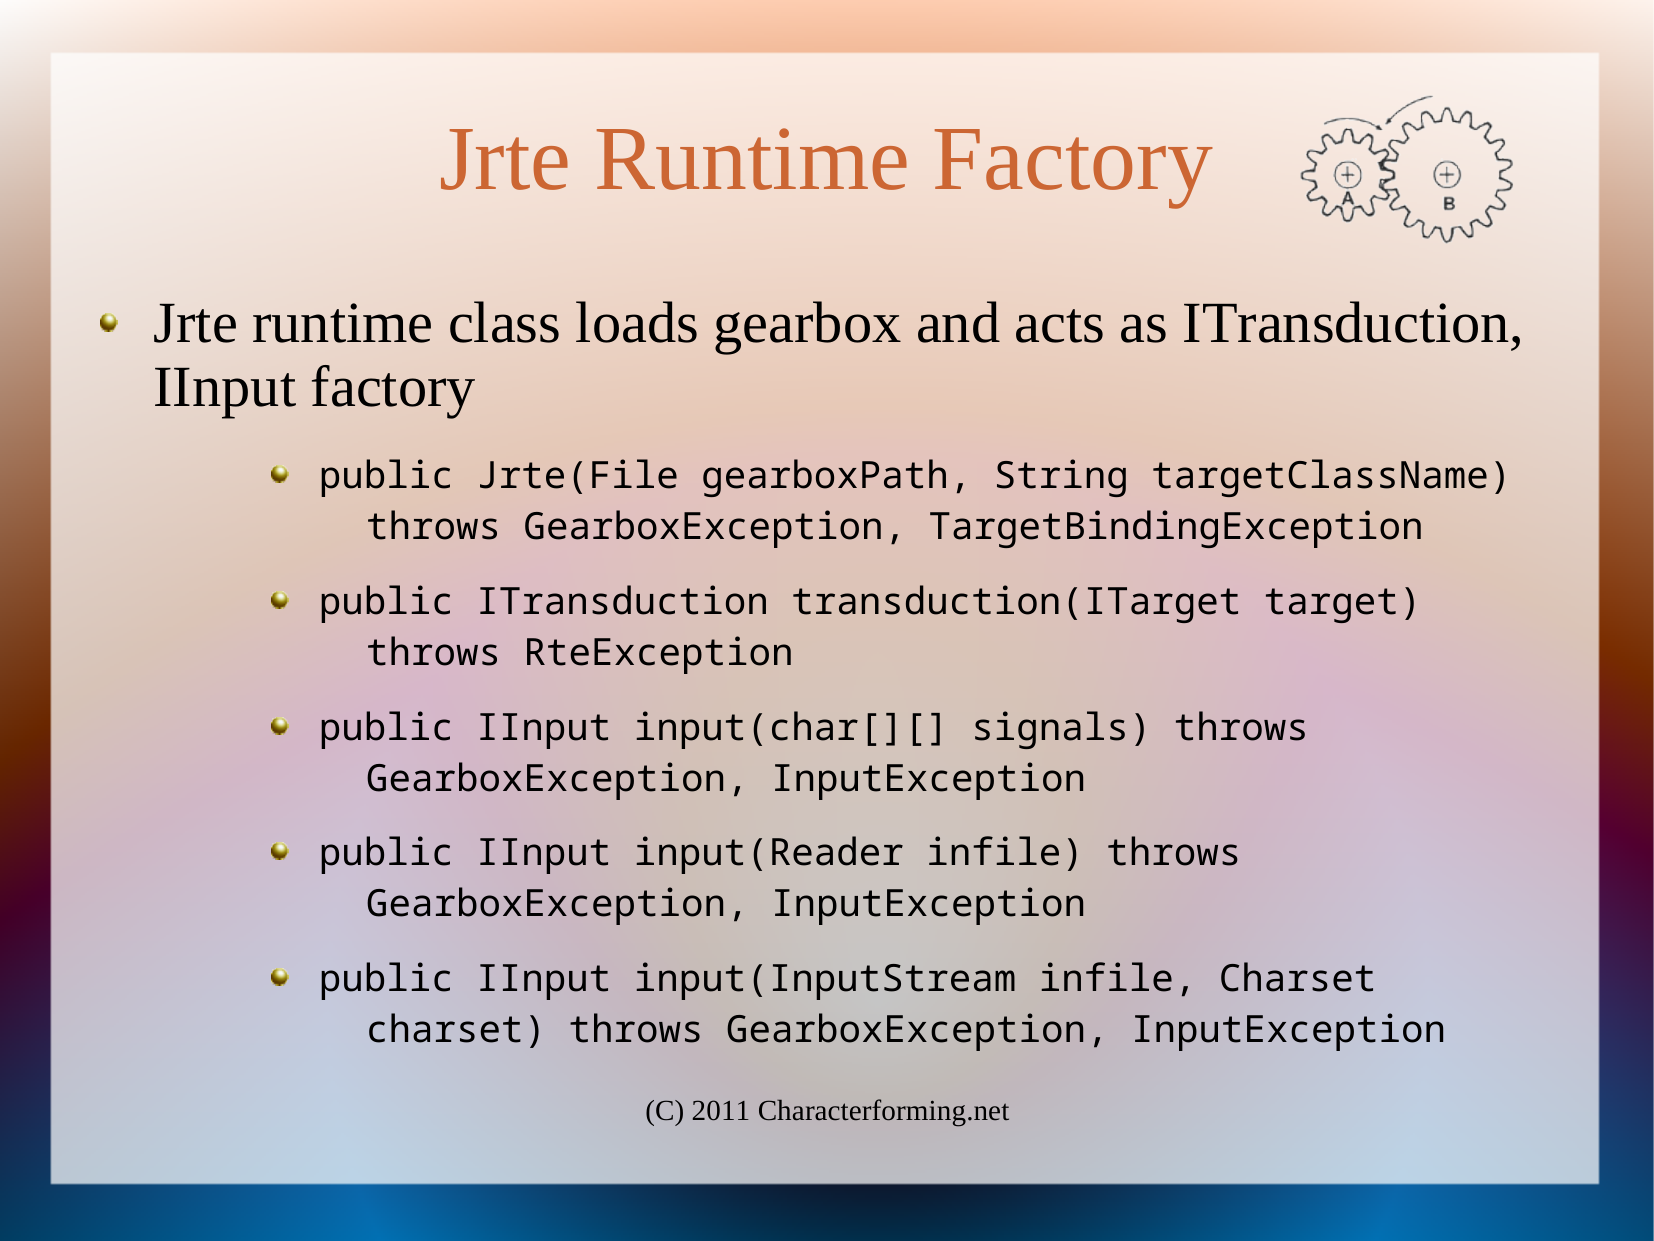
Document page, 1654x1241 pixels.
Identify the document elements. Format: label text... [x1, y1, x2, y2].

list Jrte runtime class loads gearbox and acts as ITransduction, IInput factory public Jrte(File gearboxPath, String targetClassName) throws GearboxException, TargetBindingException public ITransduction transduction(ITarget target) throws RteException public IInput input(char[][] signals) throws GearboxException, InputException public IInput input(Reader infile) throws GearboxException, InputException public IInput input(InputStream infile, Charset charset) throws GearboxException, InputException [82, 290, 1571, 1109]
picture [0, 0, 1654, 1241]
title Jrte Runtime Factory [82, 55, 1571, 263]
